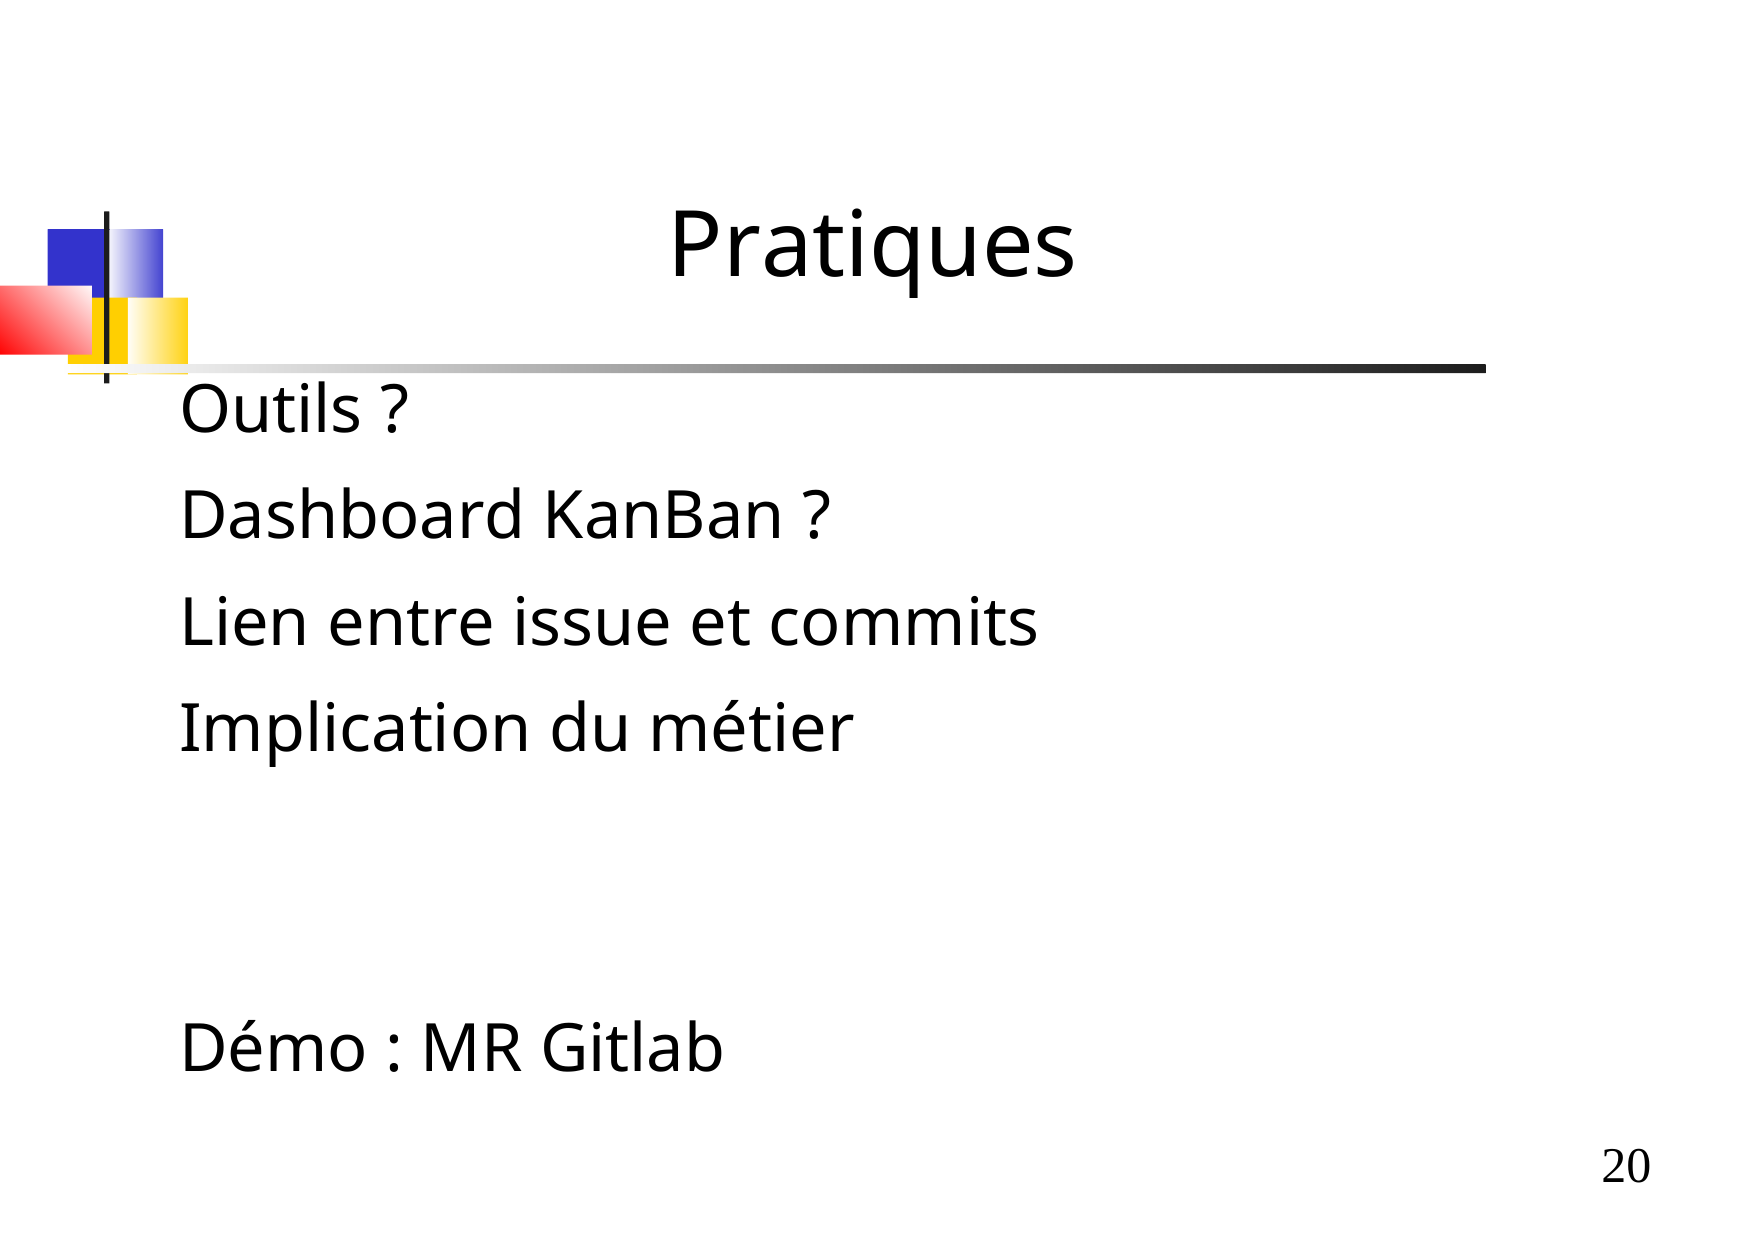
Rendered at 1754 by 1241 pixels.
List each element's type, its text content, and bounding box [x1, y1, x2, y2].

title Pratiques [179, 139, 1567, 351]
list Outils ? Dashboard KanBan ? Lien entre issue et commits Implication du métier Démo : MR Gitlab [179, 371, 1567, 1091]
